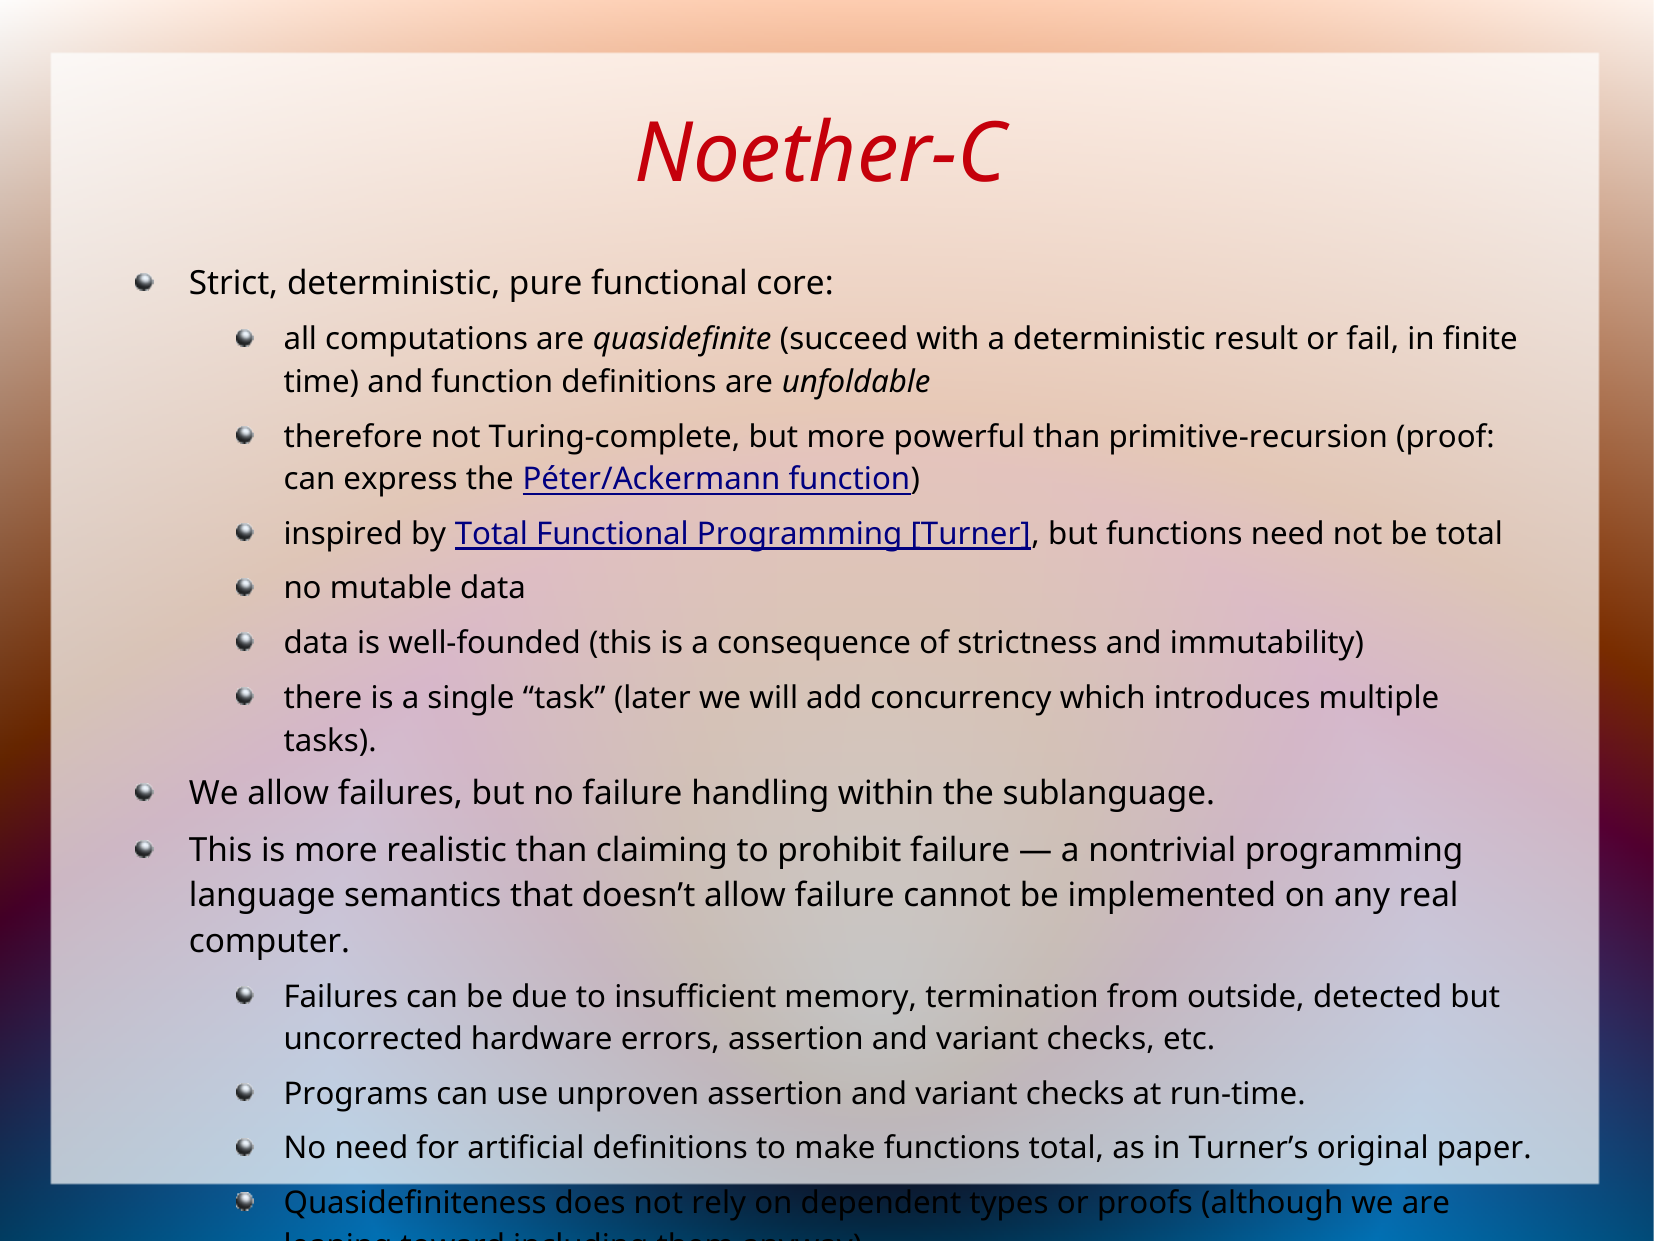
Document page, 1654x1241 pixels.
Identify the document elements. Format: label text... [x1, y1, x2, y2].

list Strict, deterministic, pure functional core: all computations are quasidefinite (succeed with a deterministic result or fail, in finite time) and function definitions are unfoldable therefore not Turing-complete, but more powerful than primitive-recursion (proof: can express the Péter/Ackermann function) inspired by Total Functional Programming [Turner], but functions need not be total no mutable data data is well-founded (this is a consequence of strictness and immutability) there is a single “task” (later we will add concurrency which introduces multiple tasks). We allow failures, but no failure handling within the sublanguage. This is more realistic than claiming to prohibit failure — a nontrivial programming language semantics that doesn’t allow failure cannot be implemented on any real computer. Failures can be due to insufficient memory, termination from outside, detected but uncorrected hardware errors, assertion and variant checks, etc. Programs can use unproven assertion and variant checks at run-time. No need for artificial definitions to make functions total, as in Turner’s original paper. Quasidefiniteness does not rely on dependent types or proofs (although we are leaning toward including them anyway). [118, 259, 1536, 1138]
title Noether-C [76, 73, 1565, 226]
picture [0, 0, 1654, 1241]
